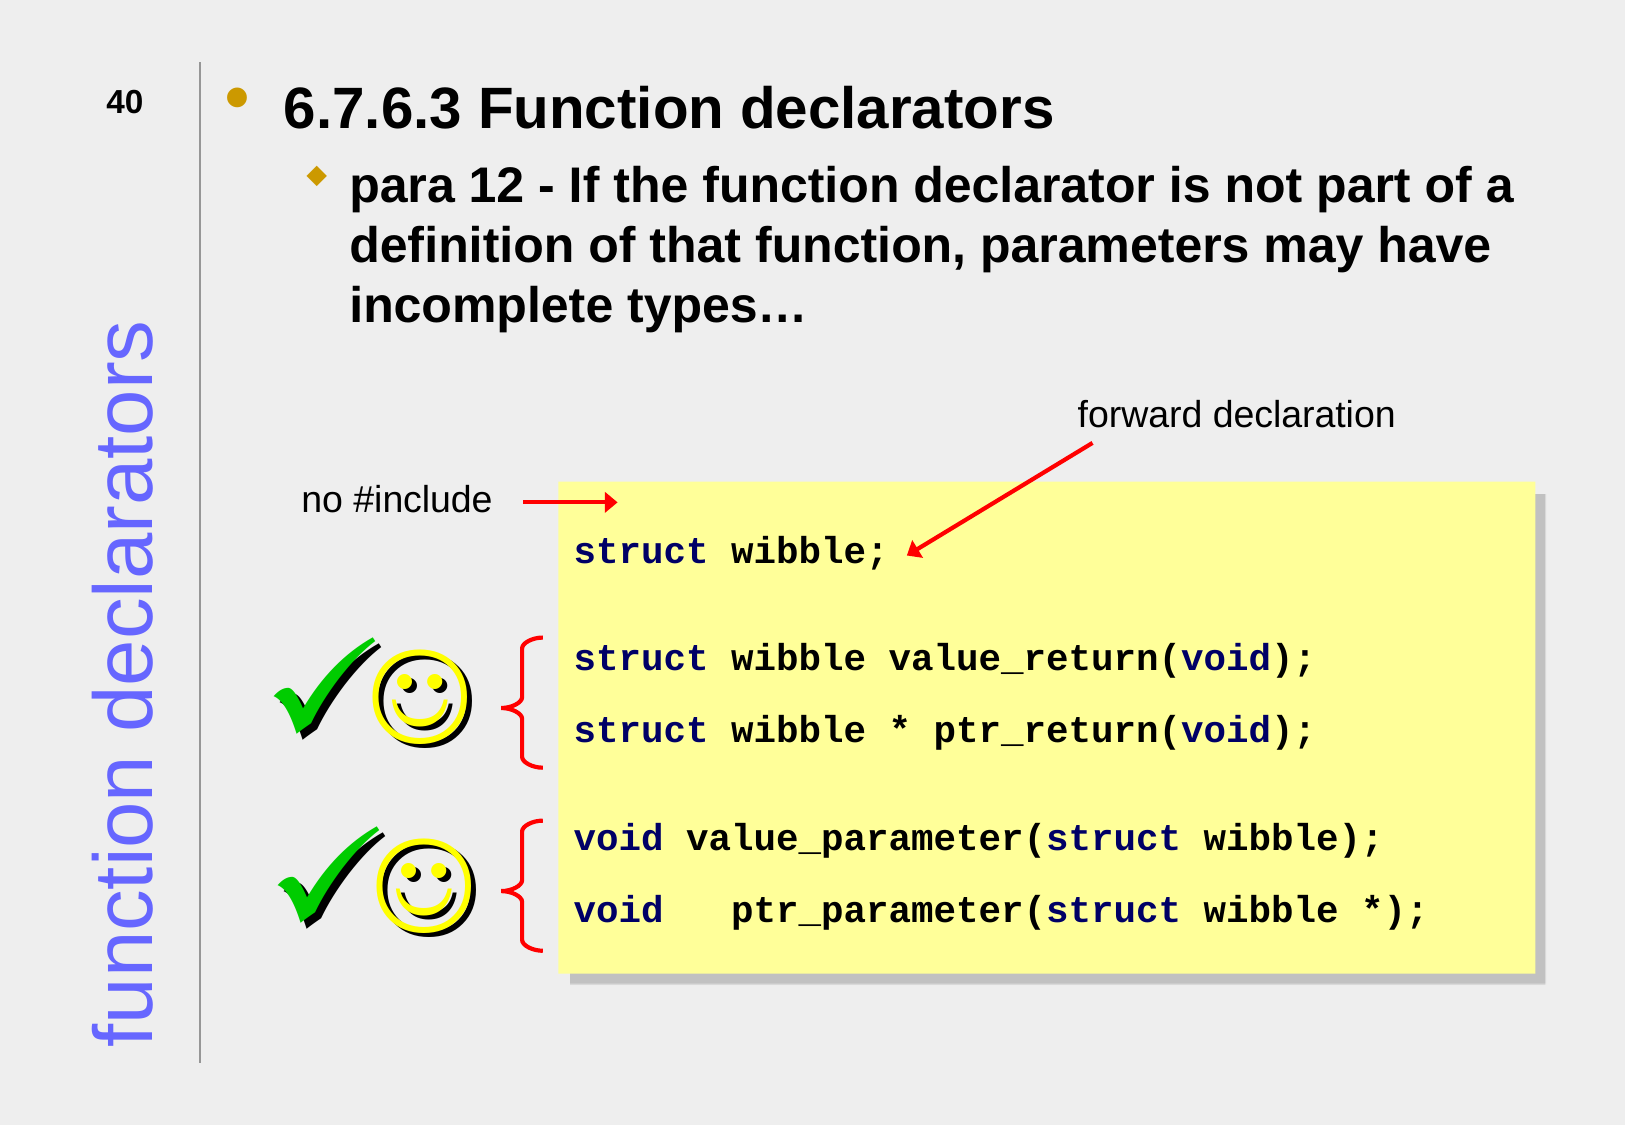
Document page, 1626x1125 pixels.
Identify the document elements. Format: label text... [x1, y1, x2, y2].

text_box  [352, 609, 501, 775]
text_box no #include [286, 466, 547, 528]
text_box forward declaration [1062, 382, 1465, 443]
text_box  [248, 596, 396, 791]
text_box  [251, 785, 400, 980]
text_box struct wibble; struct wibble value_return(void); struct wibble * ptr_return(void); void value_parameter(struct wibble); void ptr_parameter(struct wibble *); [558, 481, 1536, 974]
text_box  [356, 798, 505, 964]
list 6.7.6.3 Function declarators para 12 - If the function declarator is not part of a definition of that function, parameters may have incomplete types… [212, 62, 1550, 1063]
title function declarators [50, 187, 188, 1063]
